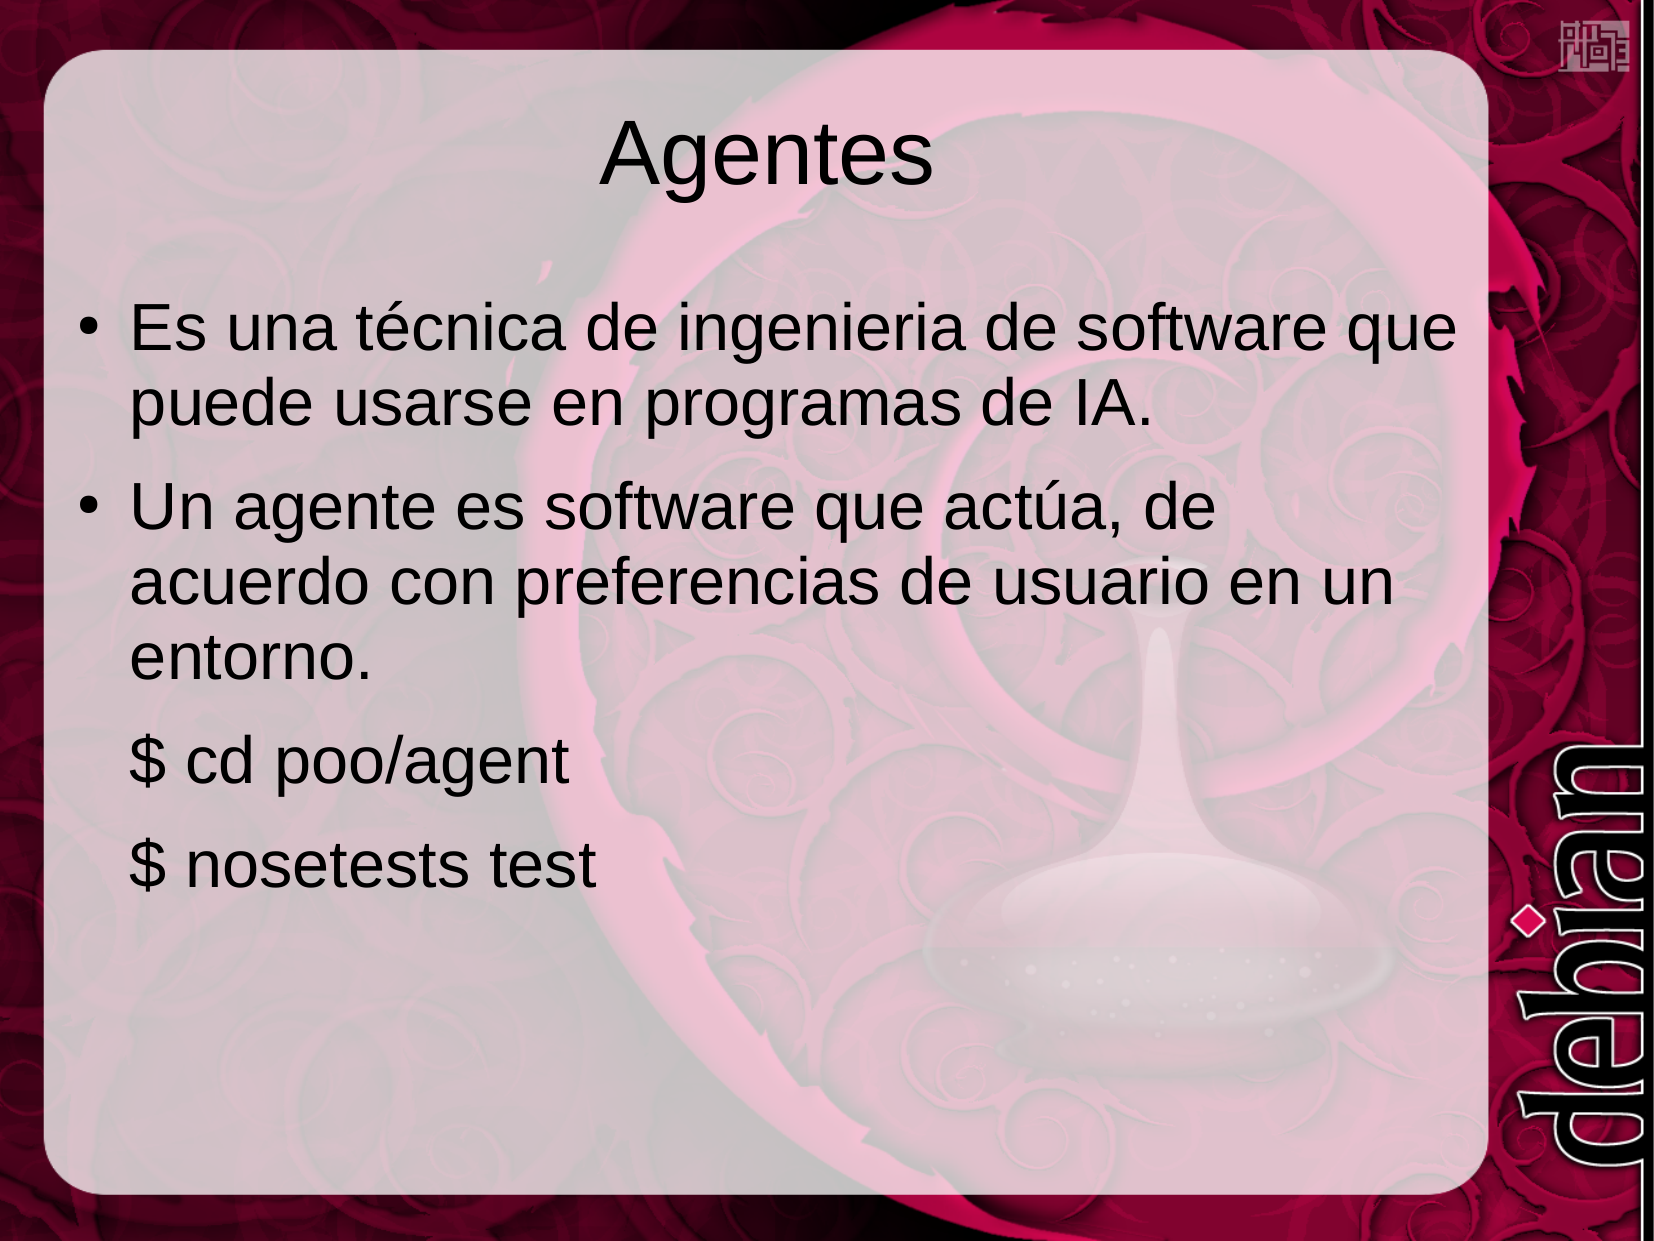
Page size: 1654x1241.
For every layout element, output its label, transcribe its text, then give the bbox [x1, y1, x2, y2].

picture [0, 0, 1654, 1241]
list Es una técnica de ingenieria de software que puede usarse en programas de IA. Un agente es software que actúa, de acuerdo con preferencias de usuario en un entorno. $ cd poo/agent $ nosetests test [59, 290, 1477, 1109]
title Agentes [59, 49, 1477, 257]
